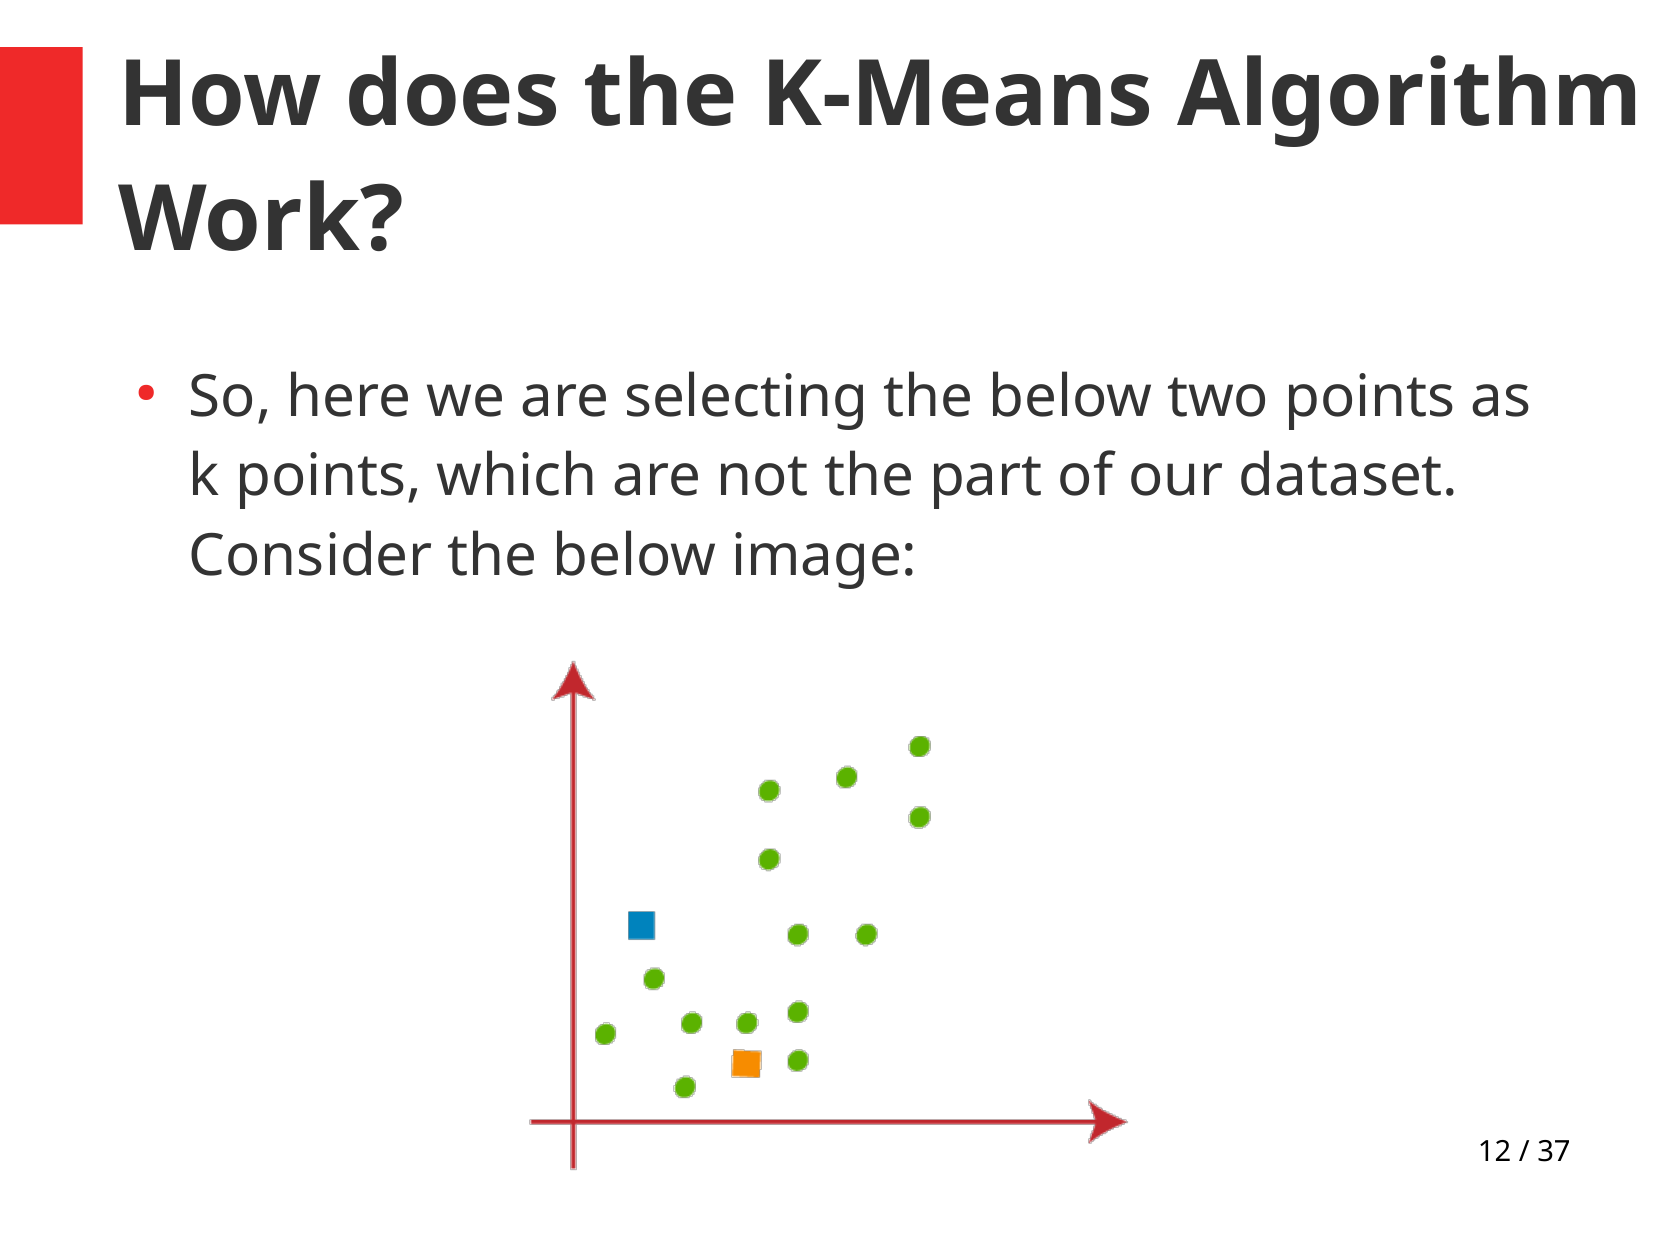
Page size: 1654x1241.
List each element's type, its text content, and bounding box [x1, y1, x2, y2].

title How does the K-Means Algorithm Work? [118, 28, 1654, 278]
picture [519, 602, 1150, 1228]
list So, here we are selecting the below two points as k points, which are not the part of our dataset. Consider the below image: [118, 354, 1536, 1074]
